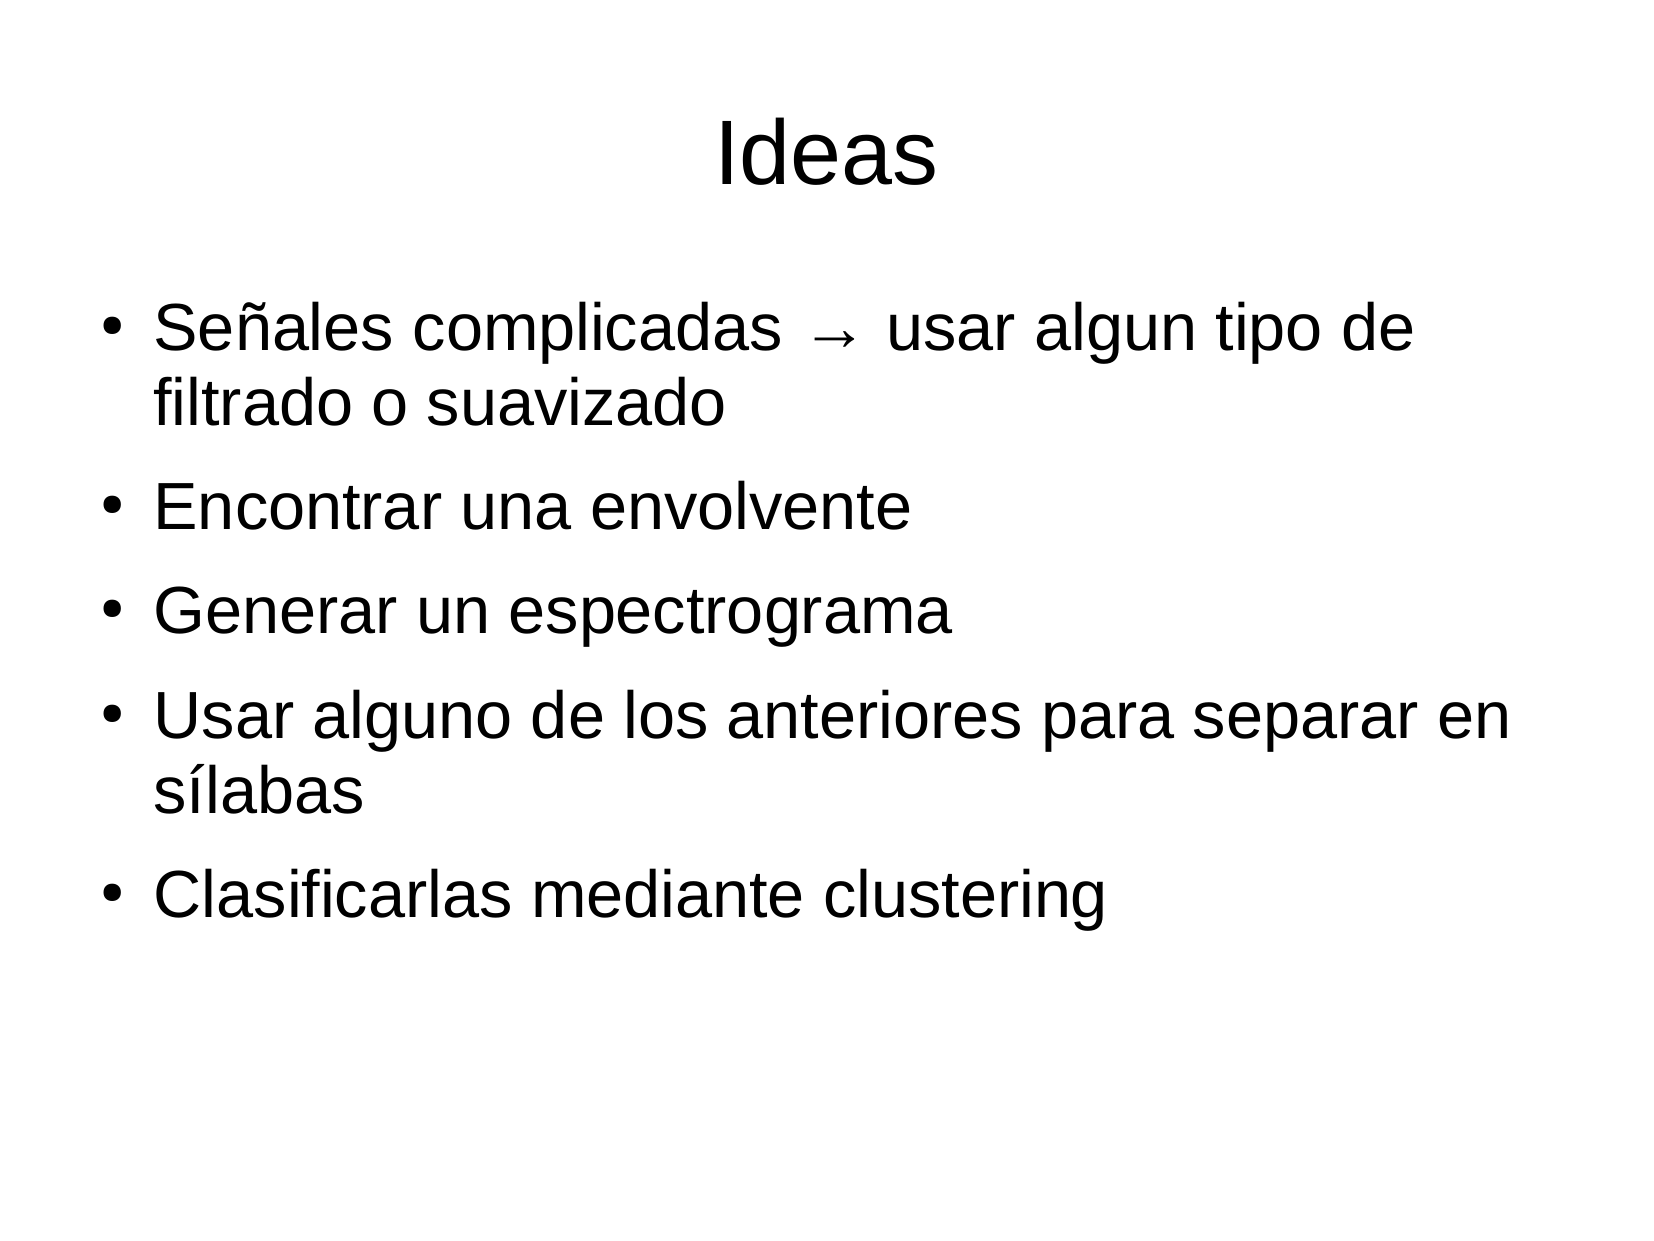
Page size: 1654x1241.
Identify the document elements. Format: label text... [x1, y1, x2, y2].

list Señales complicadas → usar algun tipo de filtrado o suavizado Encontrar una envolvente Generar un espectrograma Usar alguno de los anteriores para separar en sílabas Clasificarlas mediante clustering [82, 290, 1571, 1010]
title Ideas [82, 49, 1571, 257]
